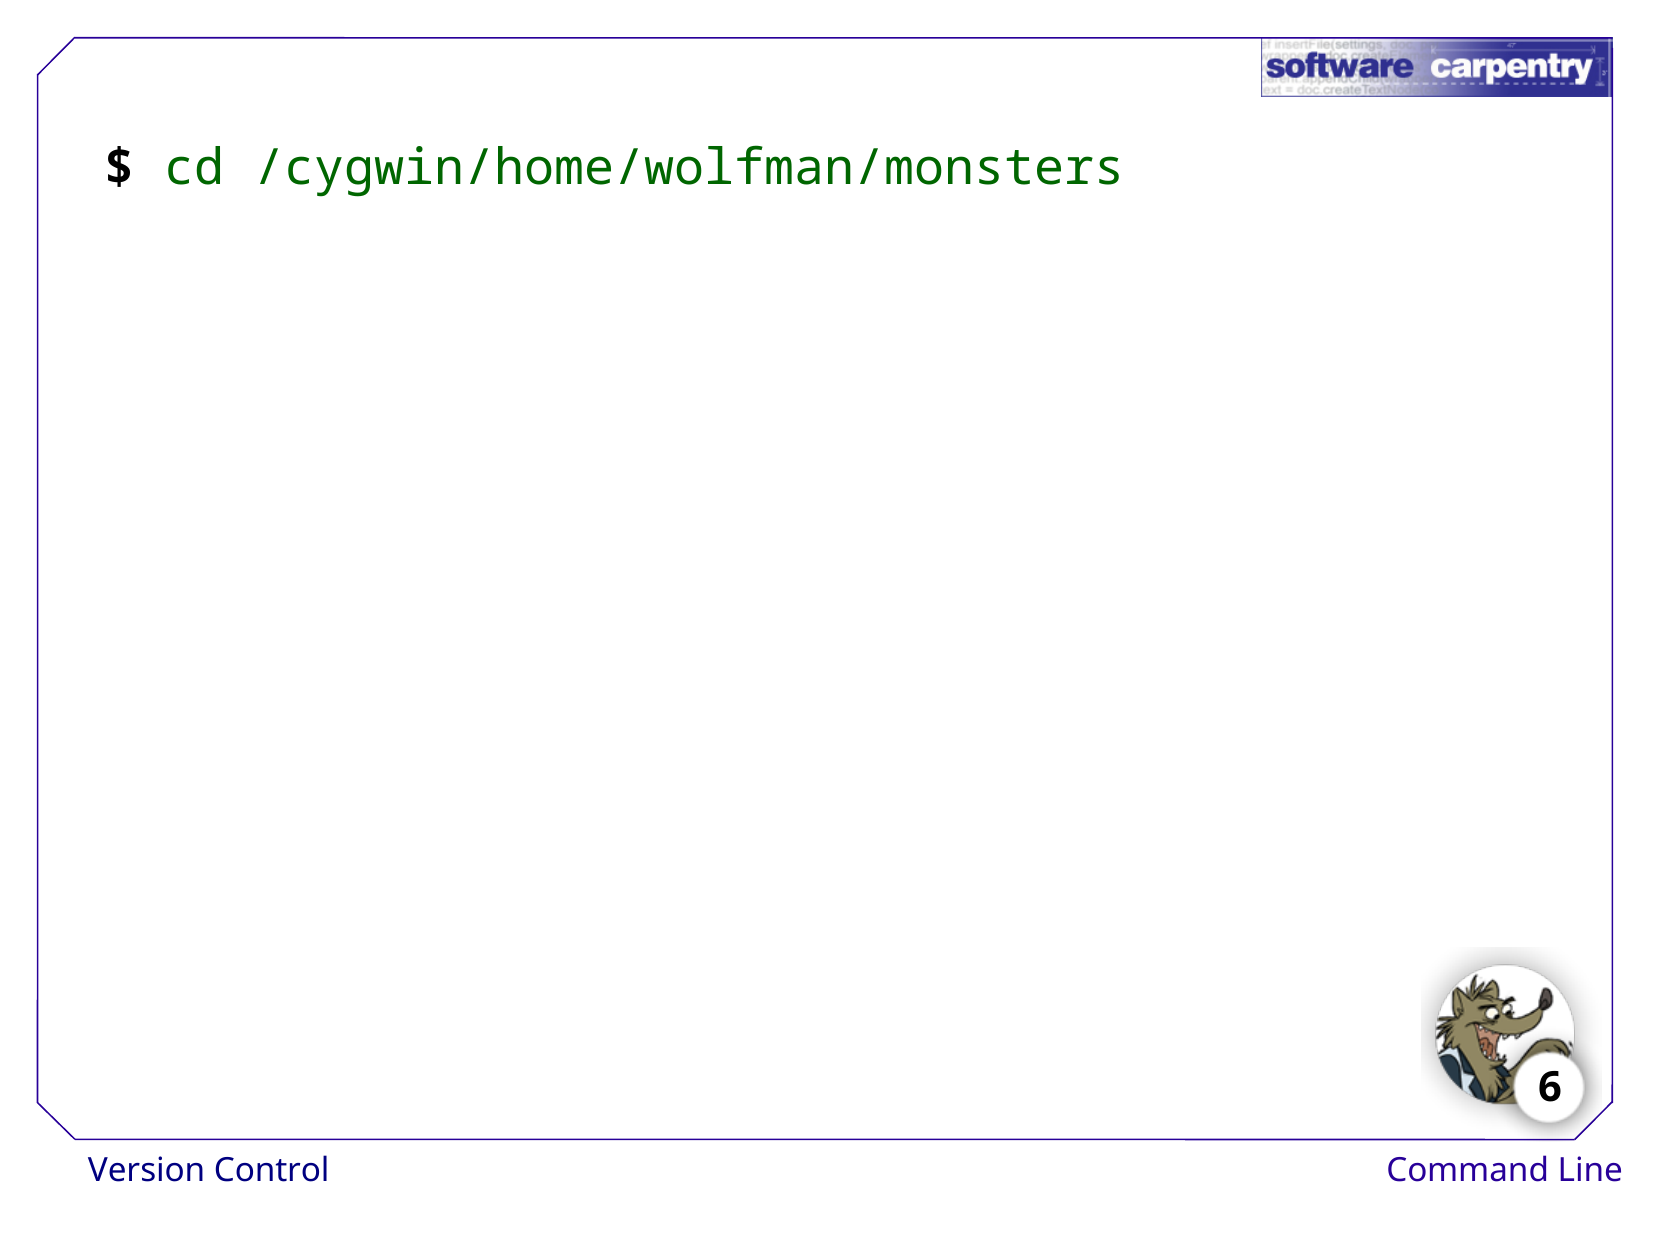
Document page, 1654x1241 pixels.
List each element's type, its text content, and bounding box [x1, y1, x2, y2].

picture [1261, 39, 1613, 97]
text_box $ cd /cygwin/home/wolfman/monsters [89, 112, 1572, 1036]
text_box 6 [1505, 1057, 1595, 1119]
picture [1421, 947, 1602, 1142]
